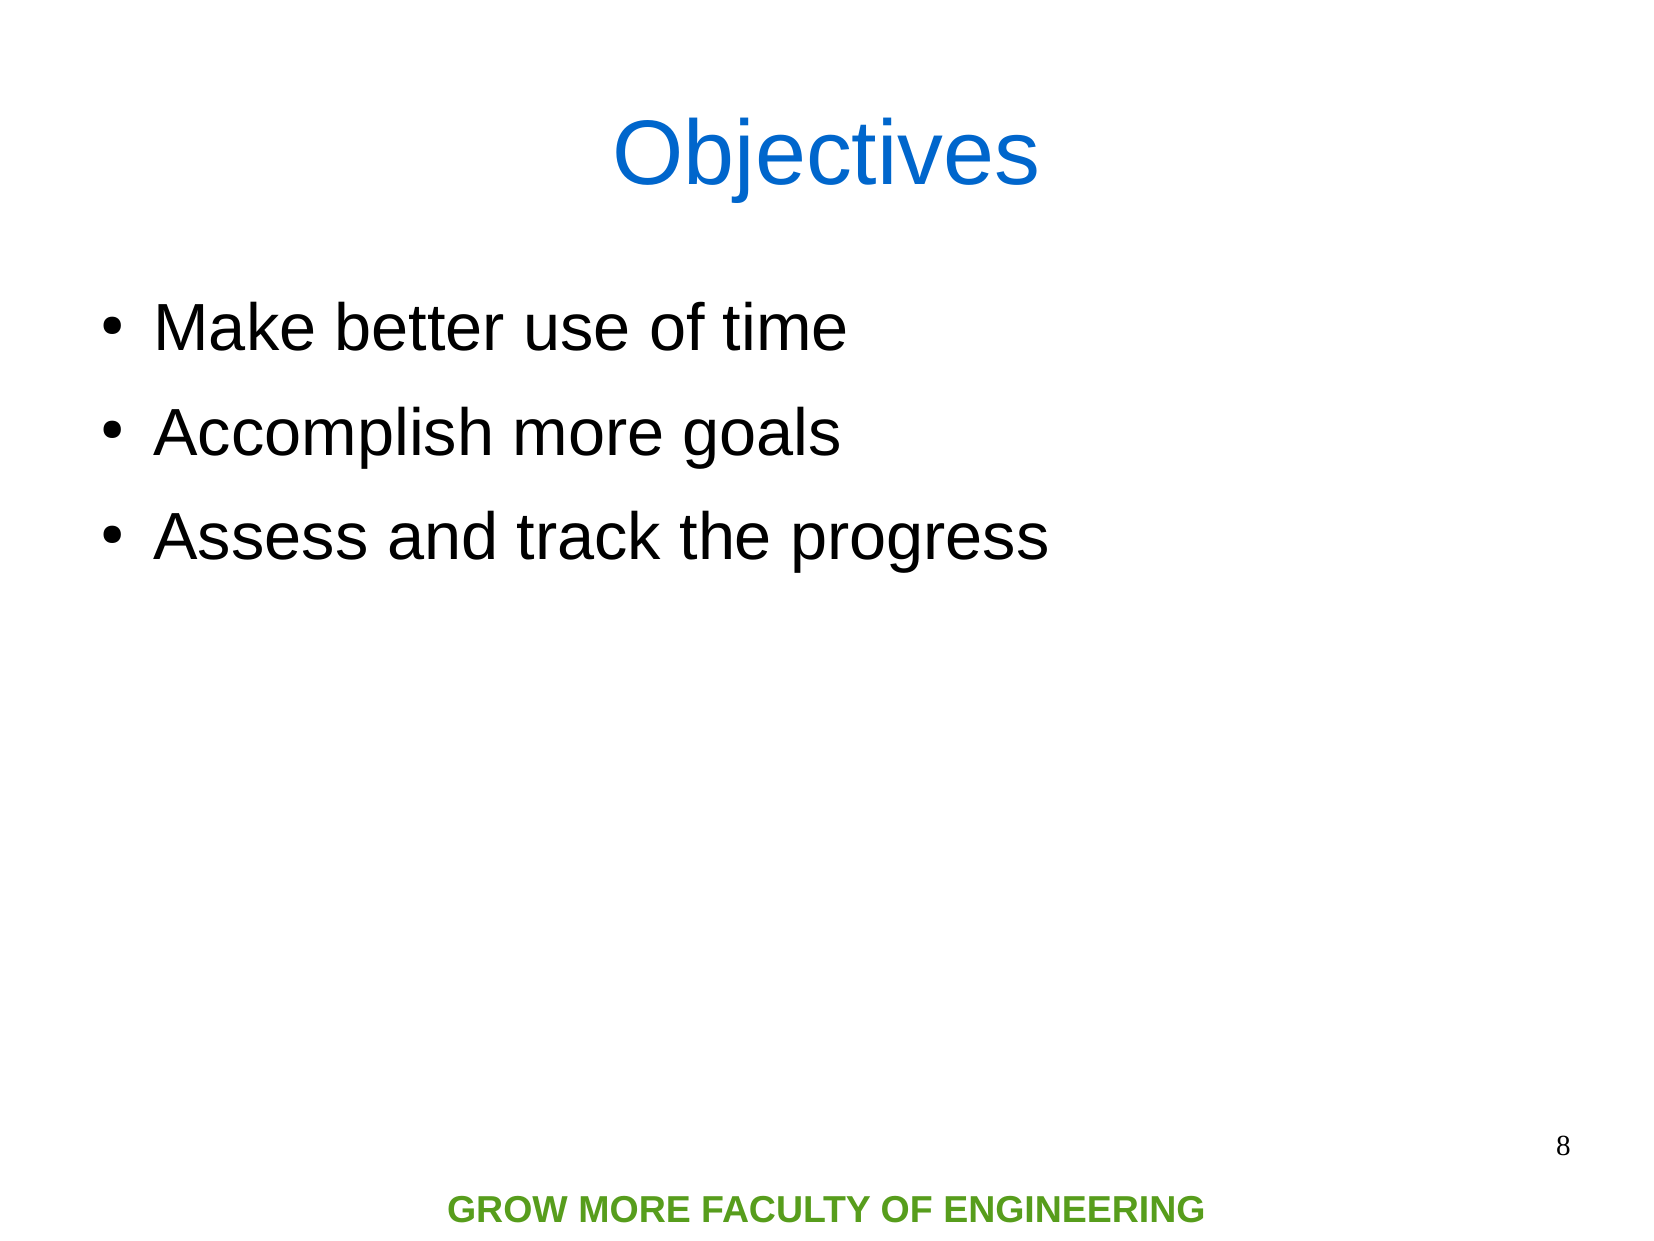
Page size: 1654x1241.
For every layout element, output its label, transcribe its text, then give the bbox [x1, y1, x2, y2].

list Make better use of time Accomplish more goals Assess and track the progress [82, 290, 1571, 1010]
title Objectives [82, 49, 1571, 257]
